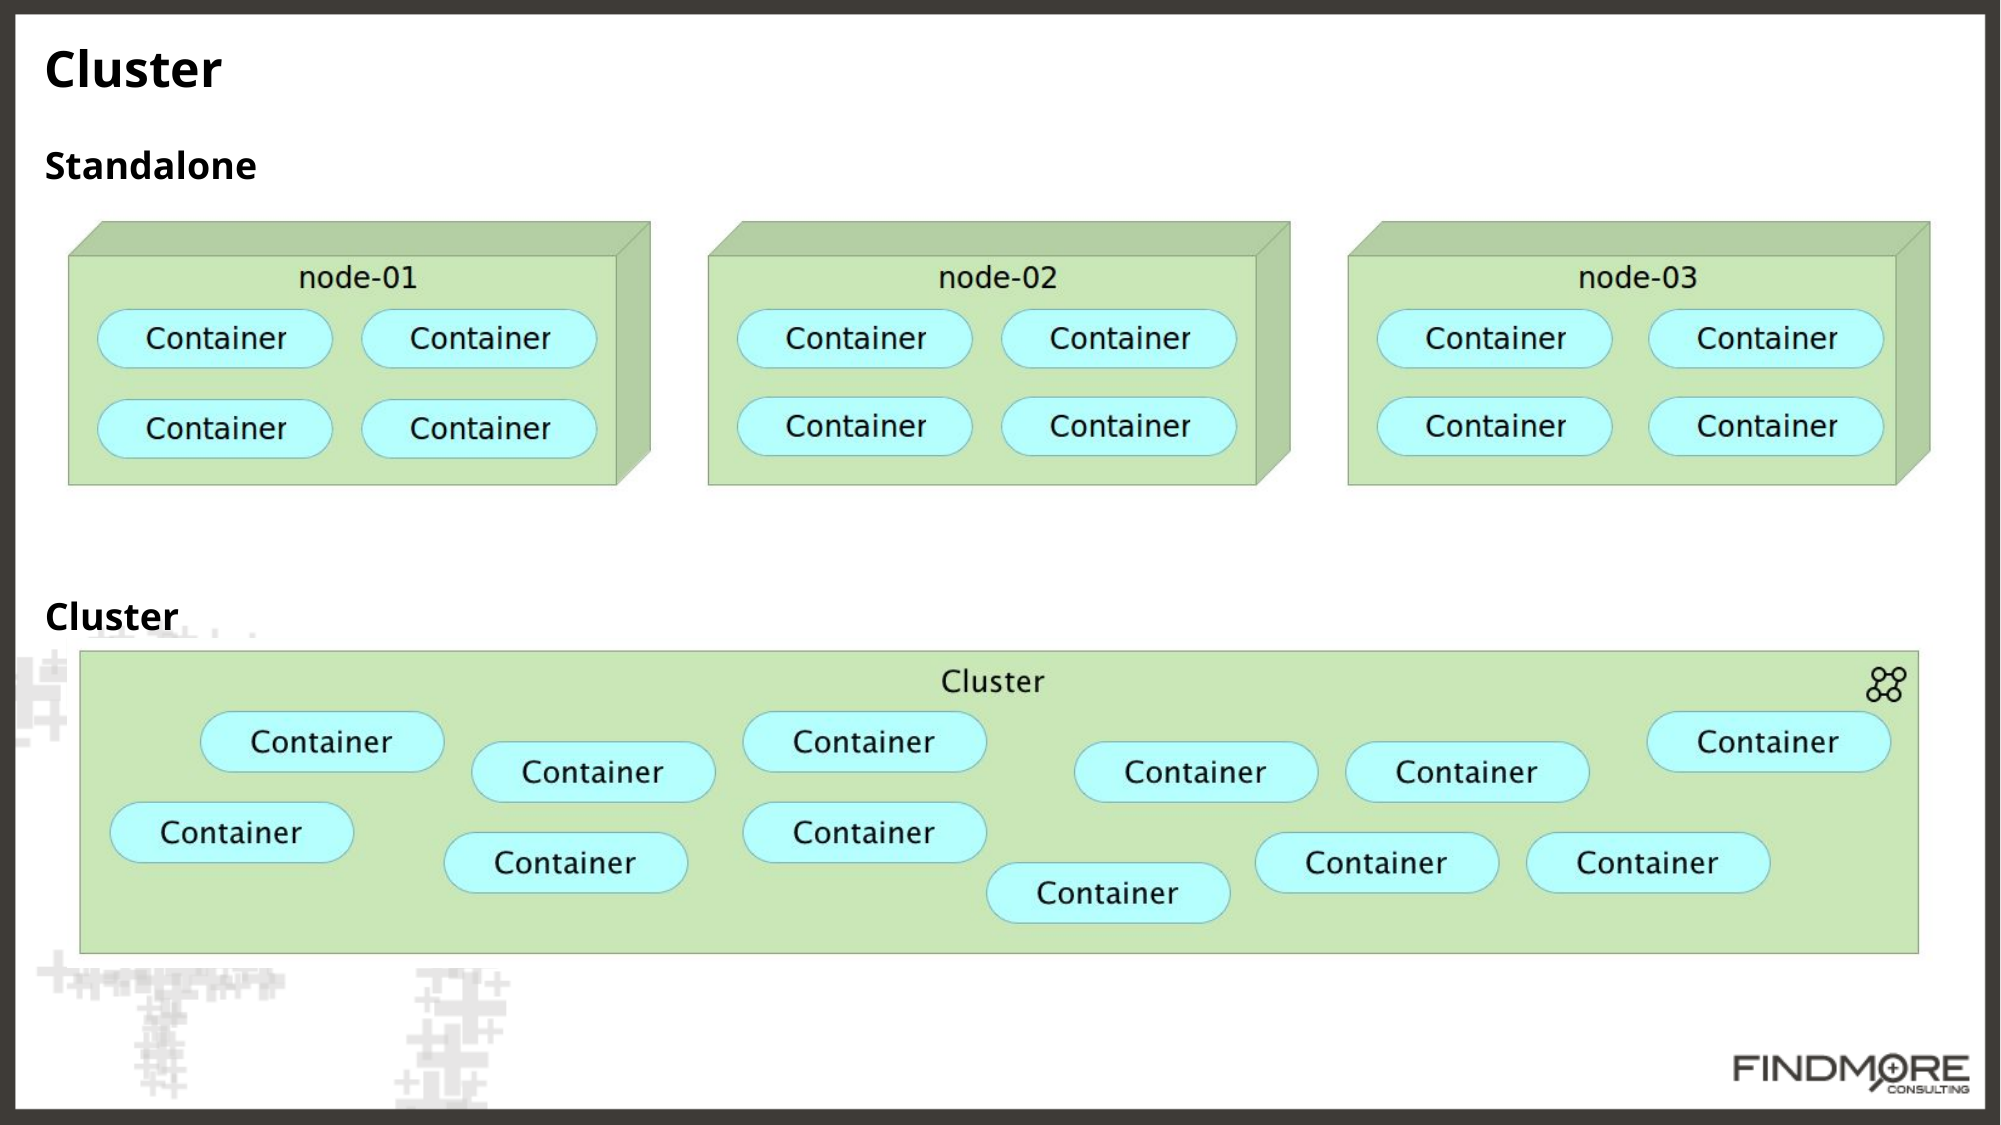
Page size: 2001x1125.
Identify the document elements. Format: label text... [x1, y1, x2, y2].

text_box Cluster Standalone Cluster [29, 30, 1950, 1024]
picture [0, 0, 2001, 1125]
